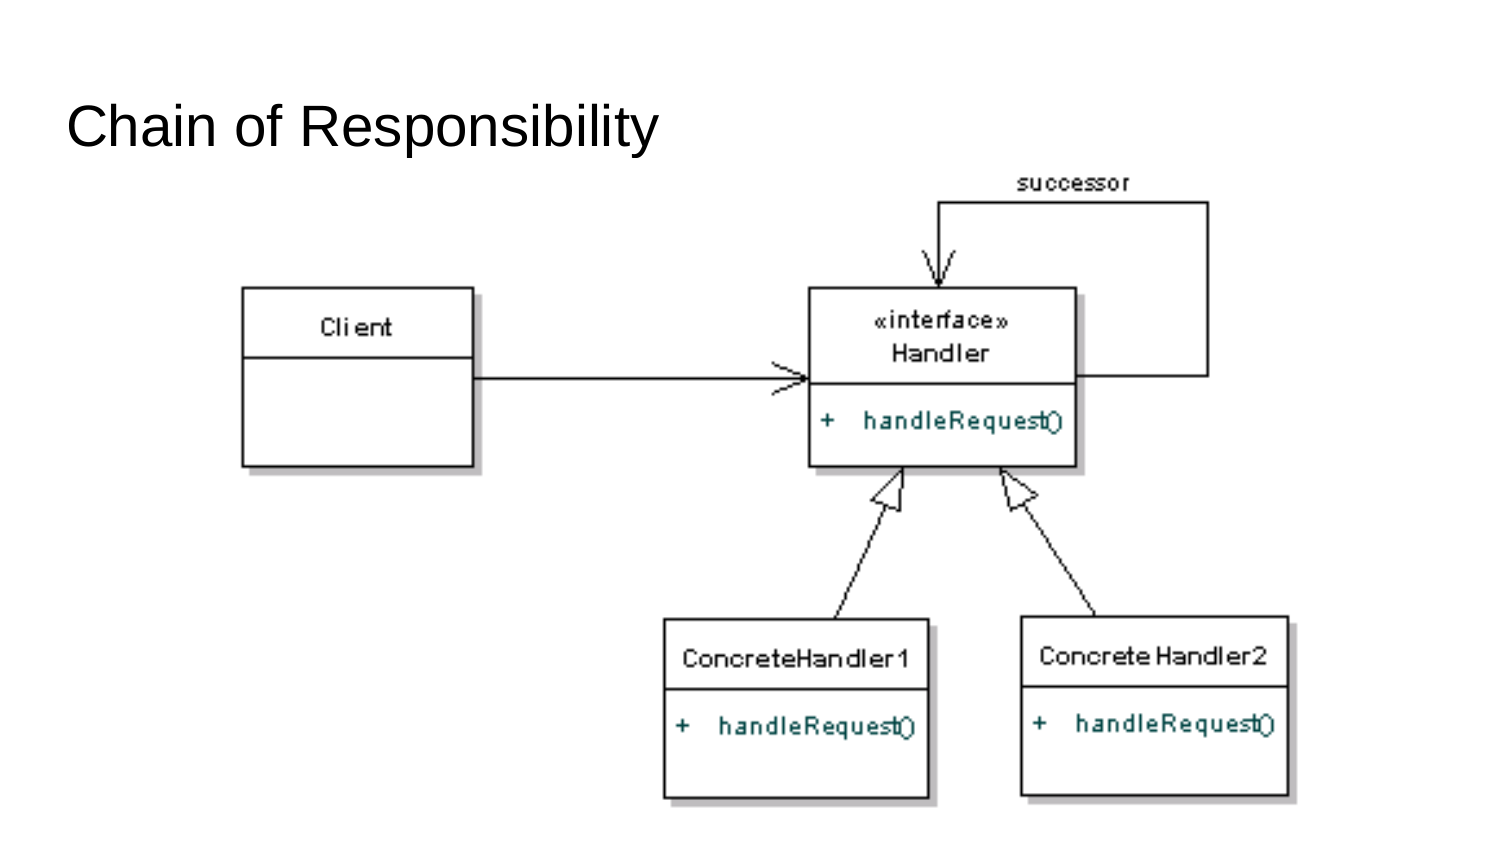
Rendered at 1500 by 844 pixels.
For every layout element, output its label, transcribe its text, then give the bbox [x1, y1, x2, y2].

title Chain of Responsibility [51, 72, 1449, 167]
picture [219, 158, 1334, 844]
